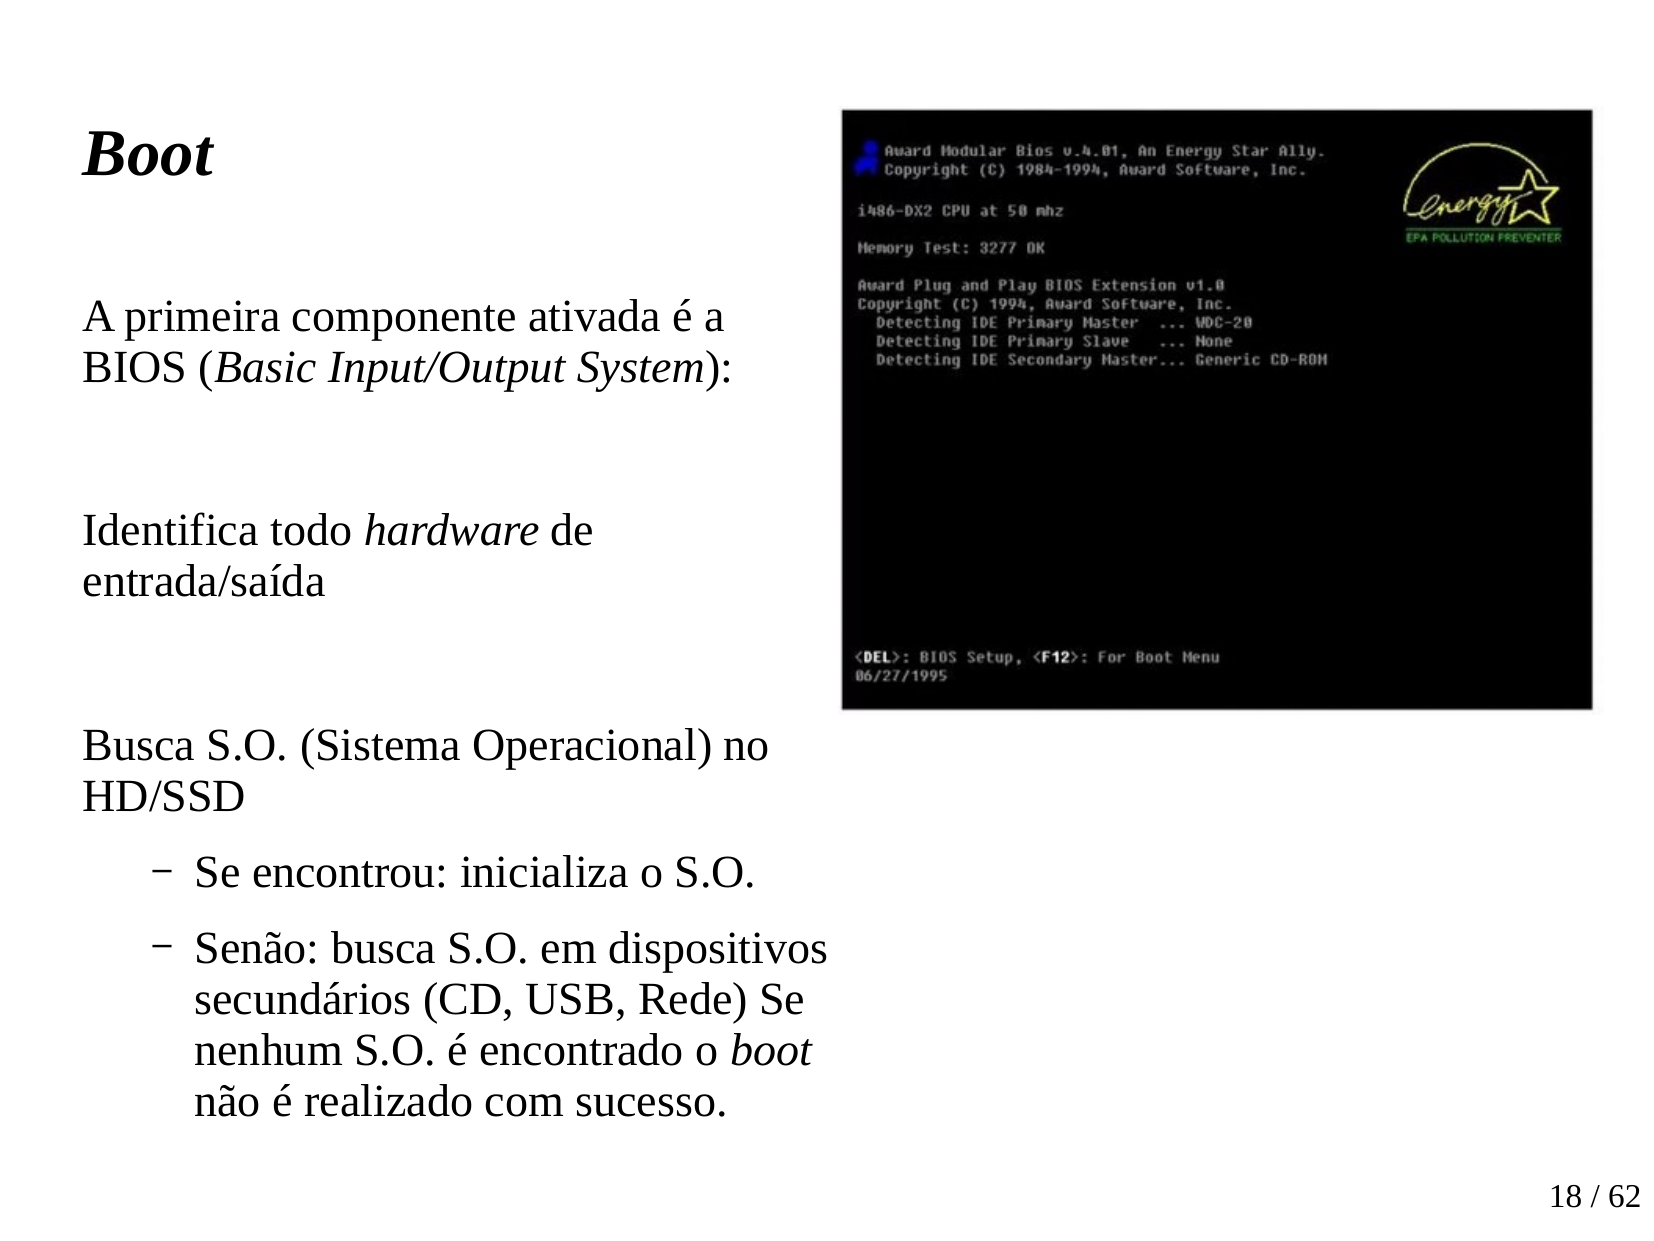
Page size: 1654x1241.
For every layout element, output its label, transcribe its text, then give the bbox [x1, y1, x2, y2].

title Boot [82, 49, 1571, 257]
list A primeira componente ativada é a BIOS (Basic Input/Output System): Identifica todo hardware de entrada/saída Busca S.O. (Sistema Operacional) no HD/SSD Se encontrou: inicializa o S.O. Senão: busca S.O. em dispositivos secundários (CD, USB, Rede) Se nenhum S.O. é encontrado o boot não é realizado com sucesso. [82, 290, 839, 1134]
picture [838, 106, 1604, 716]
